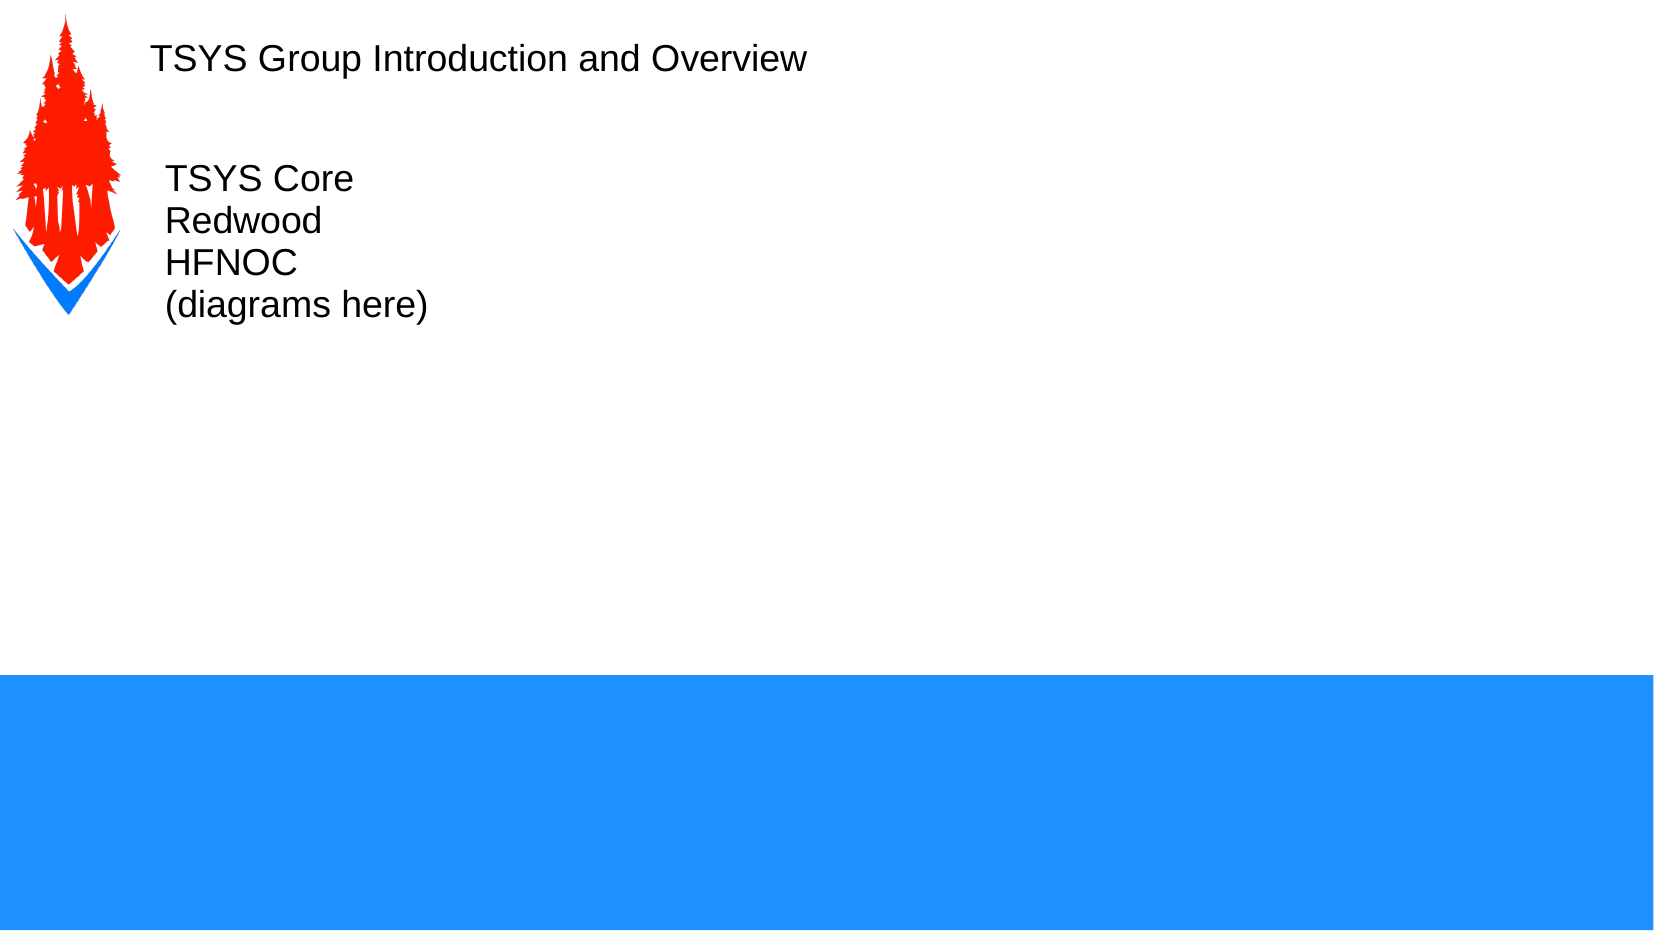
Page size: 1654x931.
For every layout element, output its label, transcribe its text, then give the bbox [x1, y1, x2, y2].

text_box TSYS Group Introduction and Overview [135, 30, 1201, 136]
picture [13, 14, 121, 316]
text_box [0, 675, 1654, 931]
text_box TSYS Core Redwood HFNOC (diagrams here) [150, 150, 1501, 616]
